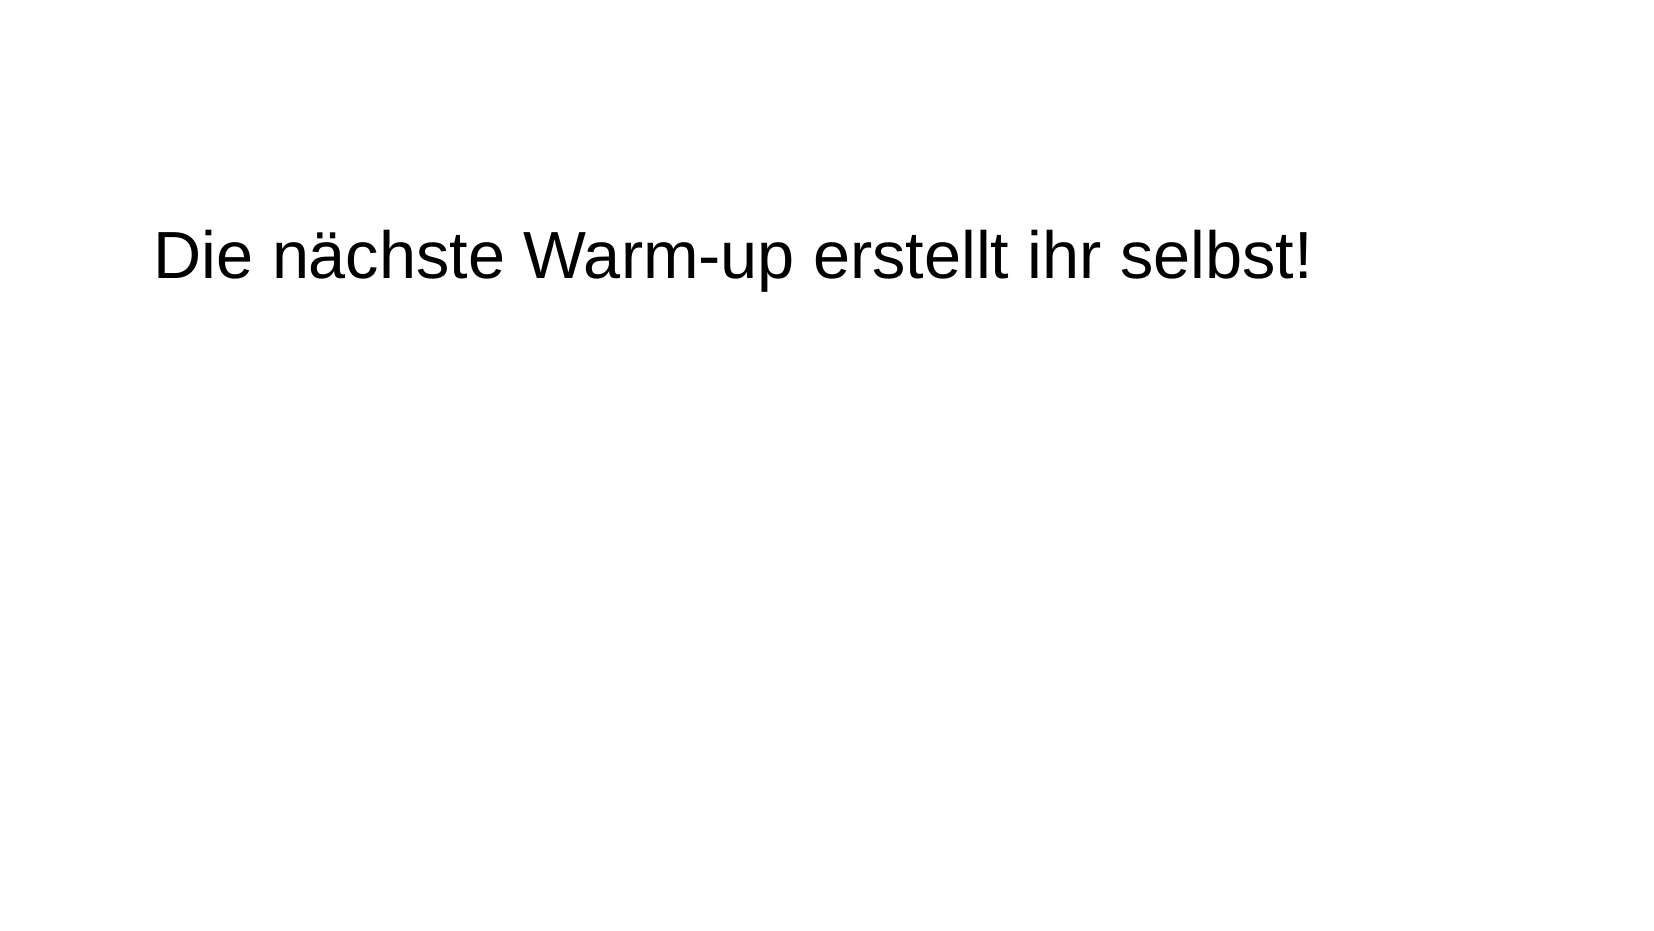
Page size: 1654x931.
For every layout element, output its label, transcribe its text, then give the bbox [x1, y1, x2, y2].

list Die nächste Warm-up erstellt ihr selbst! [82, 217, 1571, 758]
